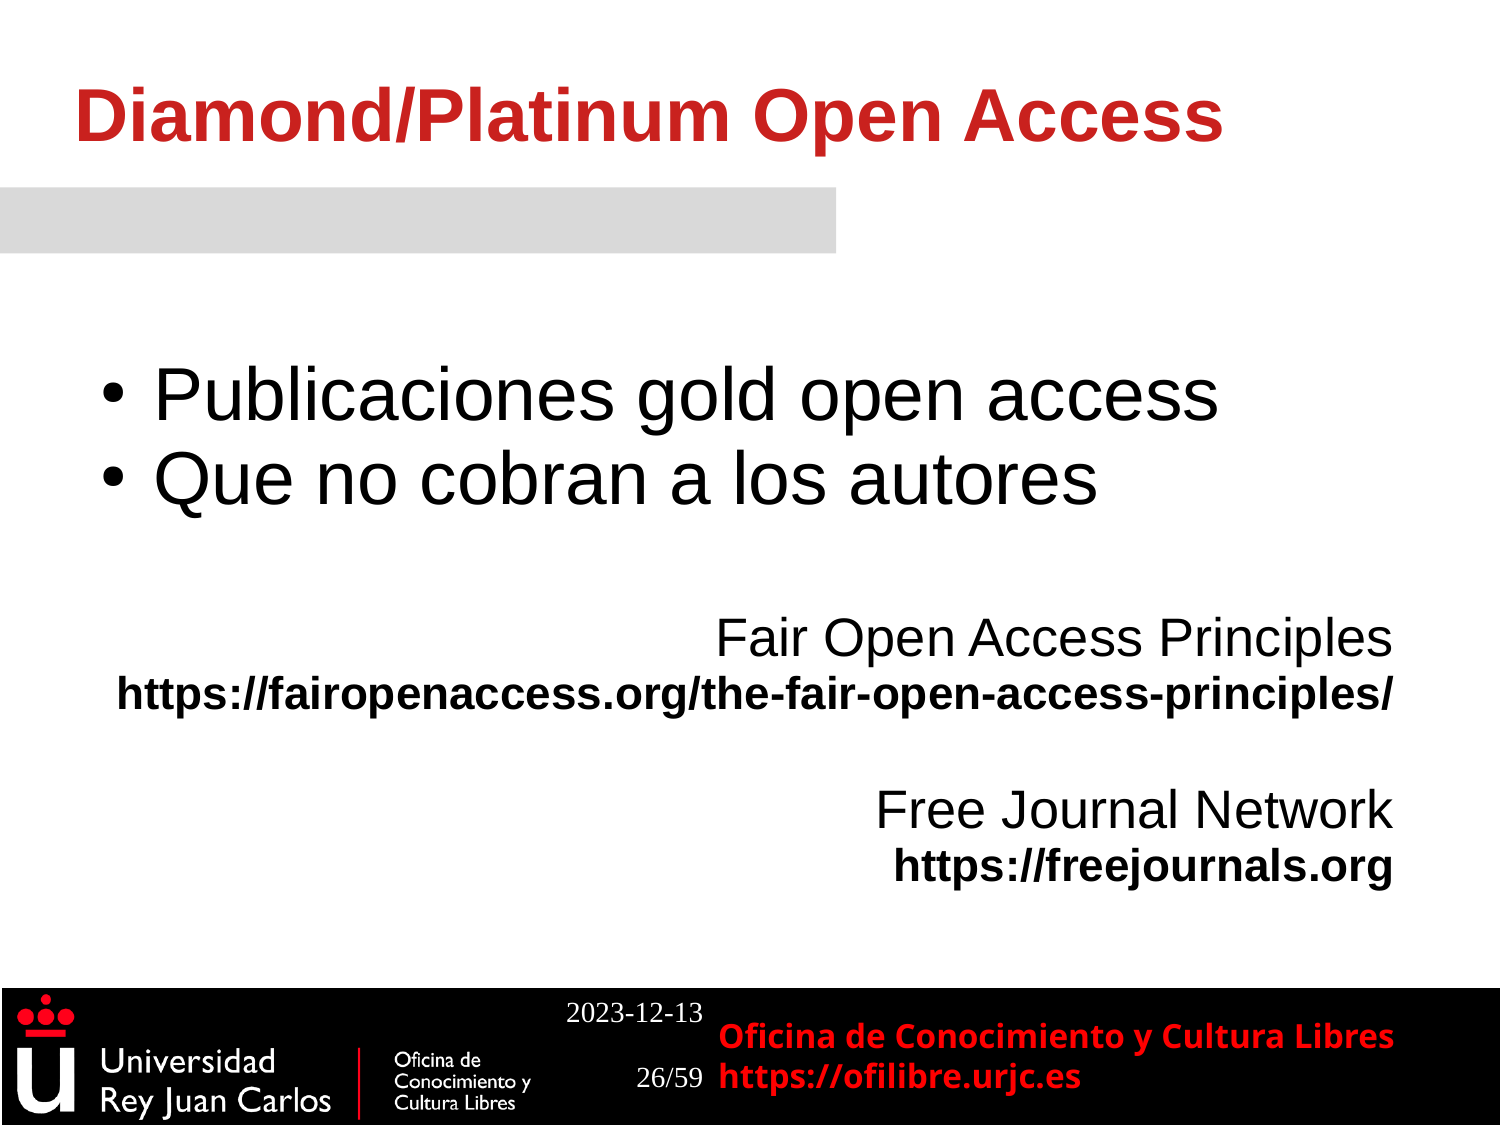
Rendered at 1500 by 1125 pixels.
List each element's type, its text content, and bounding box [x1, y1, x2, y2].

text_box Publicaciones gold open access Que no cobran a los autores [67, 345, 1471, 528]
title [75, 7, 1425, 196]
text_box Diamond/Platinum Open Access [60, 66, 1351, 249]
picture [17, 994, 531, 1120]
text_box Fair Open Access Principles https://fairopenaccess.org/the-fair-open-access-principles/ Free Journal Network https://freejournals.org [75, 600, 1410, 951]
